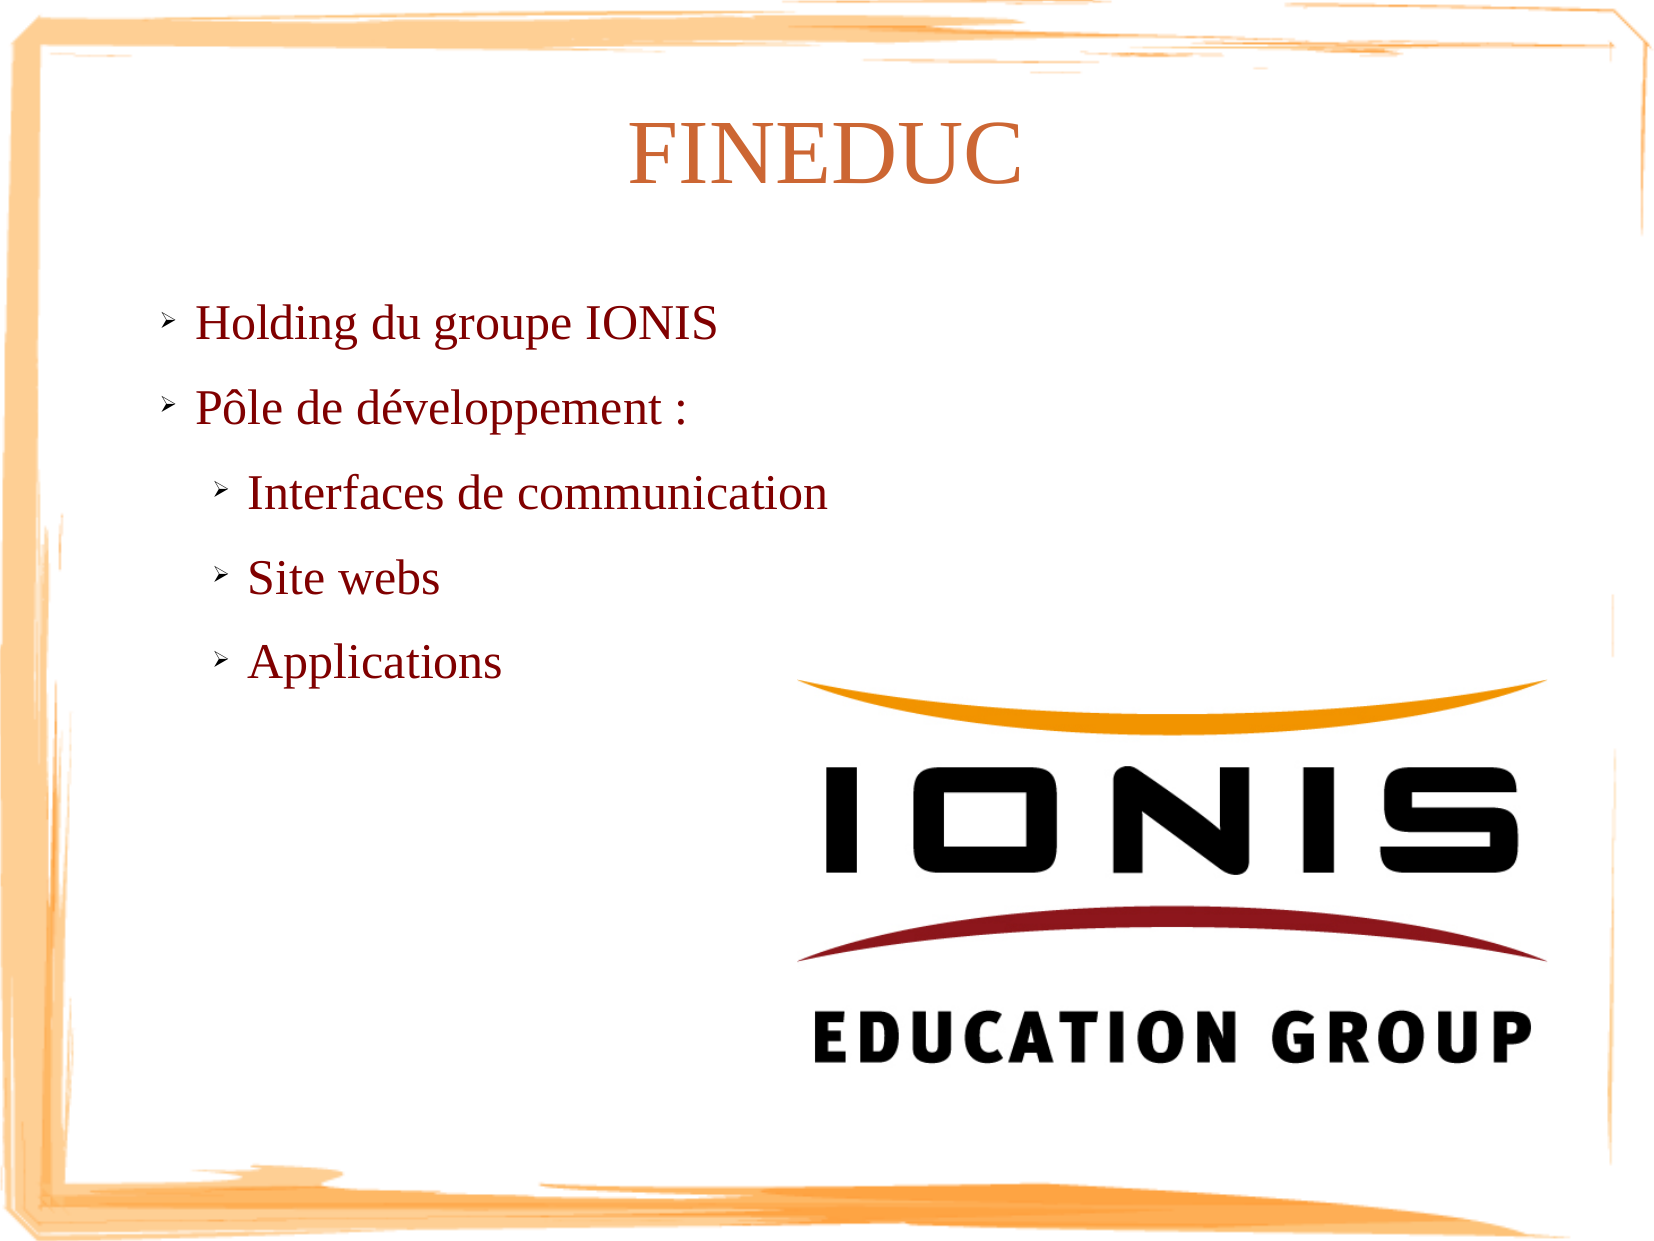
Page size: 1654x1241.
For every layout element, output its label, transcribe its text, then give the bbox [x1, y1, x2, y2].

picture [0, 0, 1654, 1241]
title FINEDUC [82, 49, 1571, 257]
list Holding du groupe IONIS Pôle de développement : Interfaces de communication Site webs Applications [141, 295, 1595, 1015]
